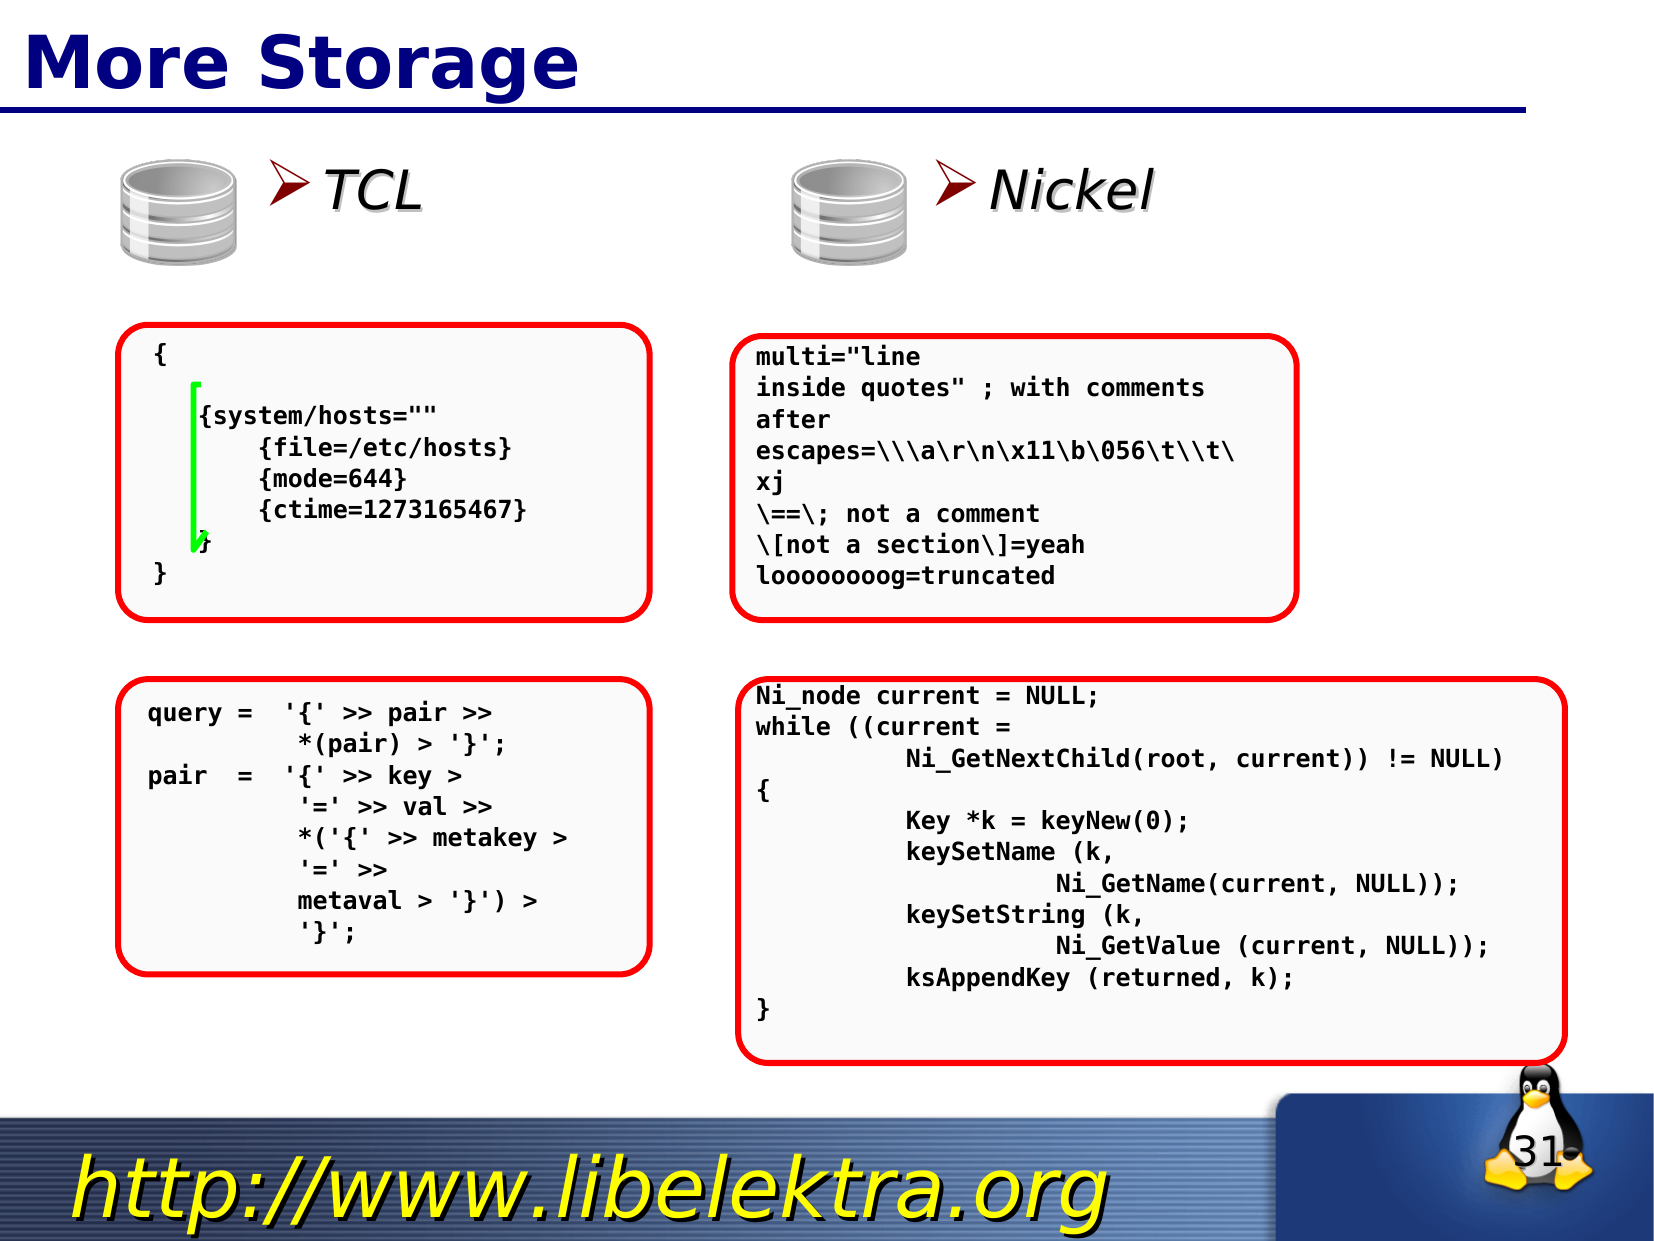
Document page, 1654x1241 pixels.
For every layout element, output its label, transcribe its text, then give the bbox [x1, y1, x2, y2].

picture [0, 1061, 1654, 1241]
list TCL [249, 147, 680, 319]
text_box multi="line inside quotes" ; with comments after escapes=\\\a\r\n\x11\b\056\t\\t\xj \==\; not a comment \[not a section\]=yeah loooooooog=truncated [755, 340, 1241, 621]
text_box query = '{' >> pair >> *(pair) > '}'; pair = '{' >> key > '=' >> val >> *('{' >> metakey > '=' >> metaval > '}') > '}'; [147, 696, 632, 977]
text_box More Storage [22, 14, 1611, 111]
list Nickel [915, 147, 1346, 319]
text_box [732, 336, 1297, 621]
text_box [738, 682, 755, 1060]
picture [120, 159, 237, 266]
text_box Ni_node current = NULL; while ((current = Ni_GetNextChild(root, current)) != NULL) { Key *k = keyNew(0); keySetName (k, Ni_GetName(current, NULL)); keySetString (k, Ni_GetValue (current, NULL)); ksAppendKey (returned, k); } [755, 679, 1595, 1085]
picture [791, 159, 907, 266]
text_box [118, 679, 650, 975]
text_box <Nummer> [1312, 1122, 1566, 1178]
text_box { {system/hosts="" {file=/etc/hosts} {mode=644} {ctime=1273165467} } } [153, 336, 638, 586]
text_box [118, 324, 650, 621]
